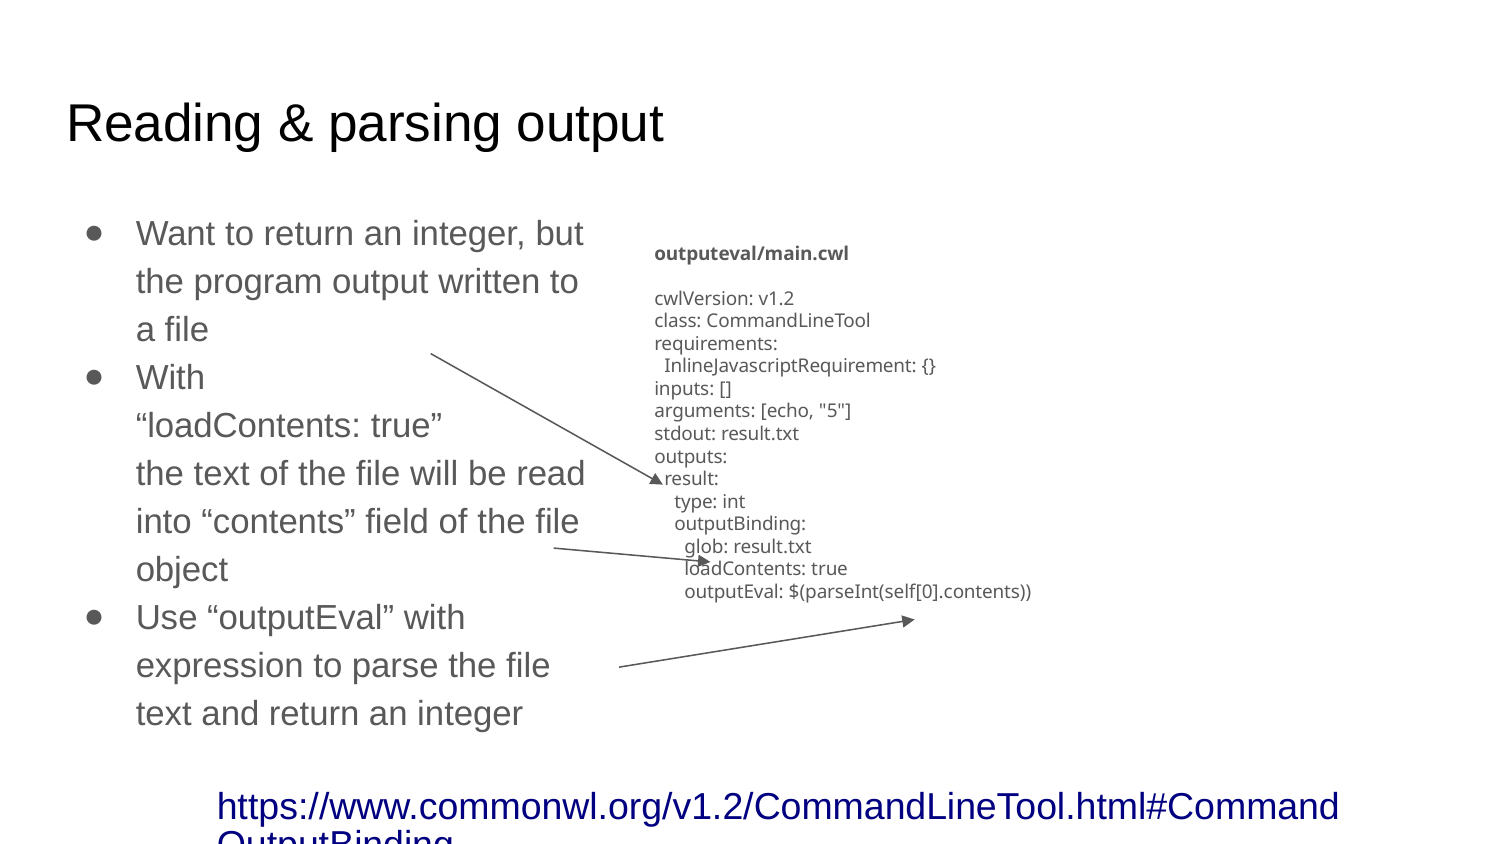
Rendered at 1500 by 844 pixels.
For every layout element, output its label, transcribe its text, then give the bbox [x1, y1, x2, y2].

title Reading & parsing output [51, 72, 1449, 167]
list outputeval/main.cwl cwlVersion: v1.2 class: CommandLineTool requirements: InlineJavascriptRequirement: {} inputs: [] arguments: [echo, "5"] stdout: result.txt outputs: result: type: int outputBinding: glob: result.txt loadContents: true outputEval: $(parseInt(self[0].contents)) [639, 226, 1418, 618]
text_box https://www.commonwl.org/v1.2/CommandLineTool.html#CommandOutputBinding [201, 767, 1378, 843]
list Want to return an integer, but the program output written to a file With “loadContents: true” the text of the file will be read into “contents” field of the file object Use “outputEval” with expression to parse the file text and return an integer [51, 189, 608, 750]
